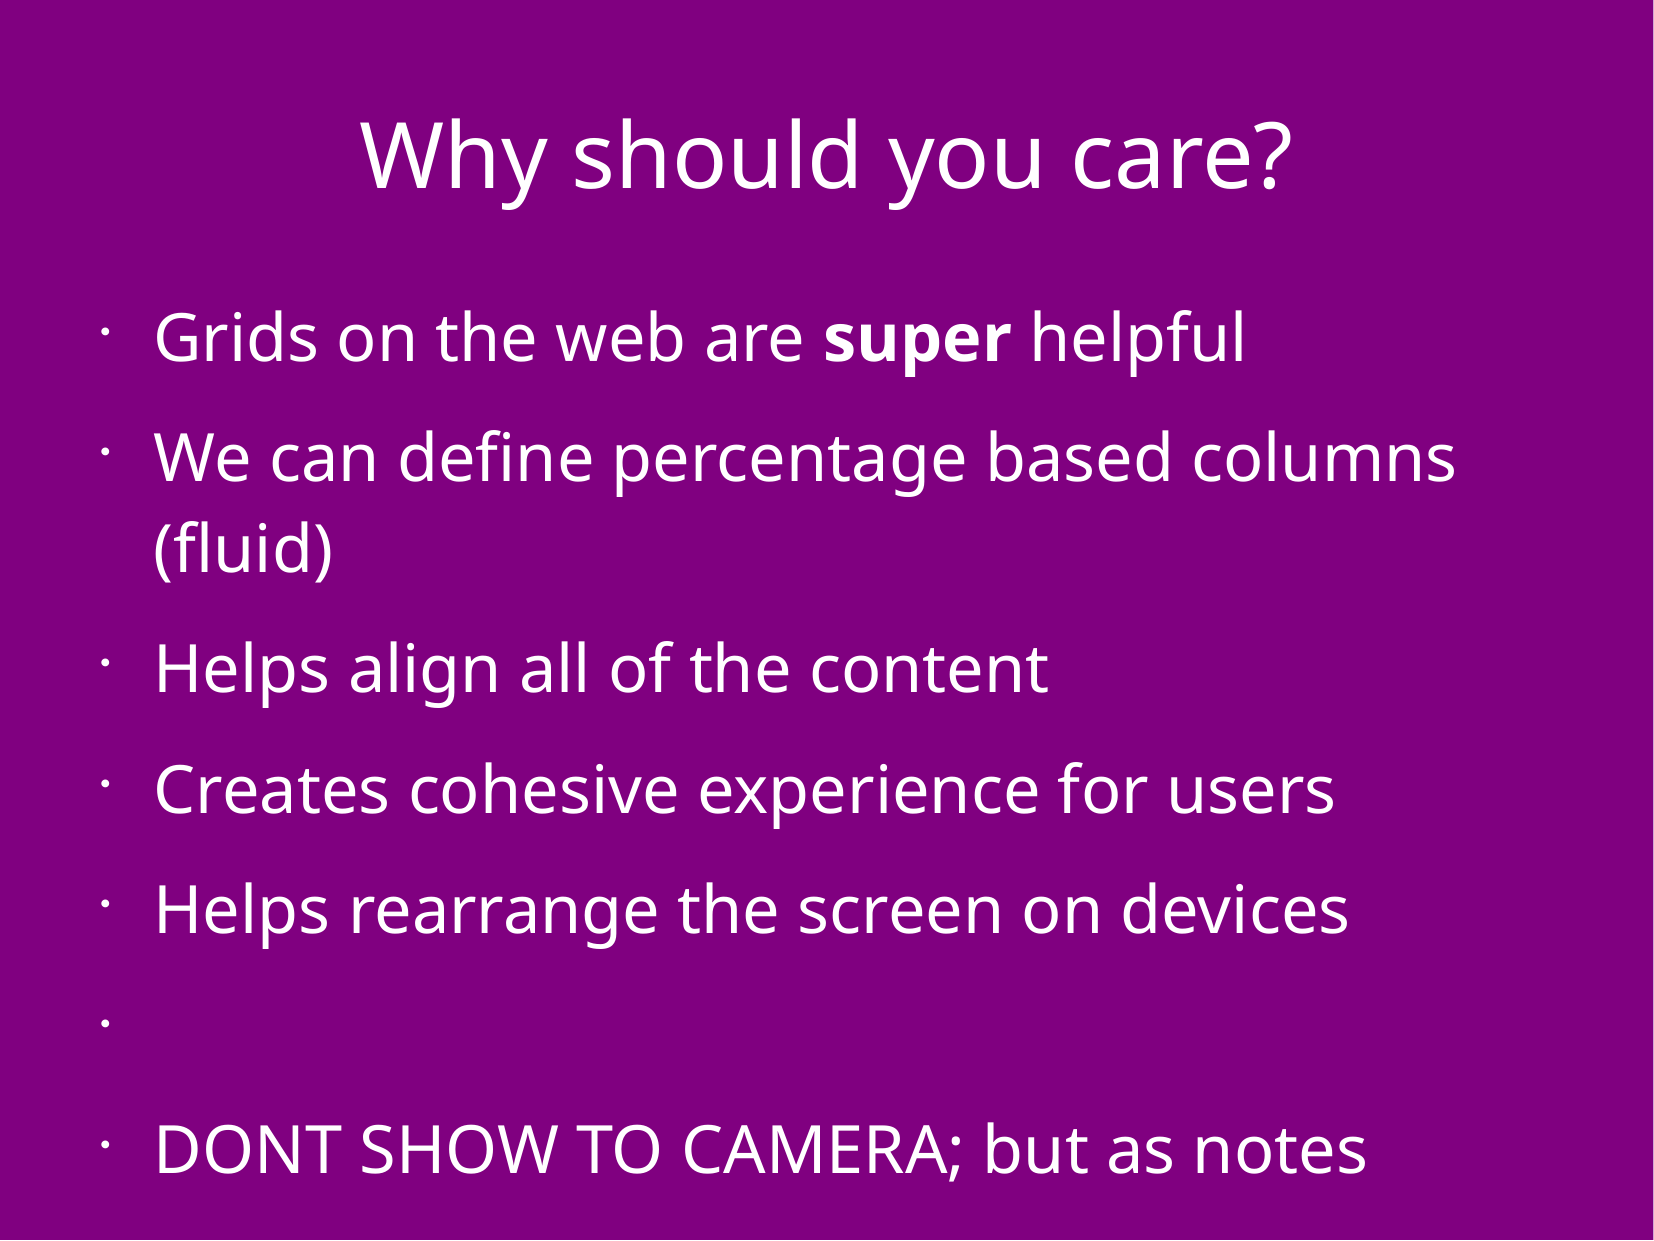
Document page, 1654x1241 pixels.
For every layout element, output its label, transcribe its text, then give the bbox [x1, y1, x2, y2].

list Grids on the web are super helpful We can define percentage based columns (fluid) Helps align all of the content Creates cohesive experience for users Helps rearrange the screen on devices DONT SHOW TO CAMERA; but as notes [82, 290, 1571, 1094]
title Why should you care? [82, 49, 1571, 257]
